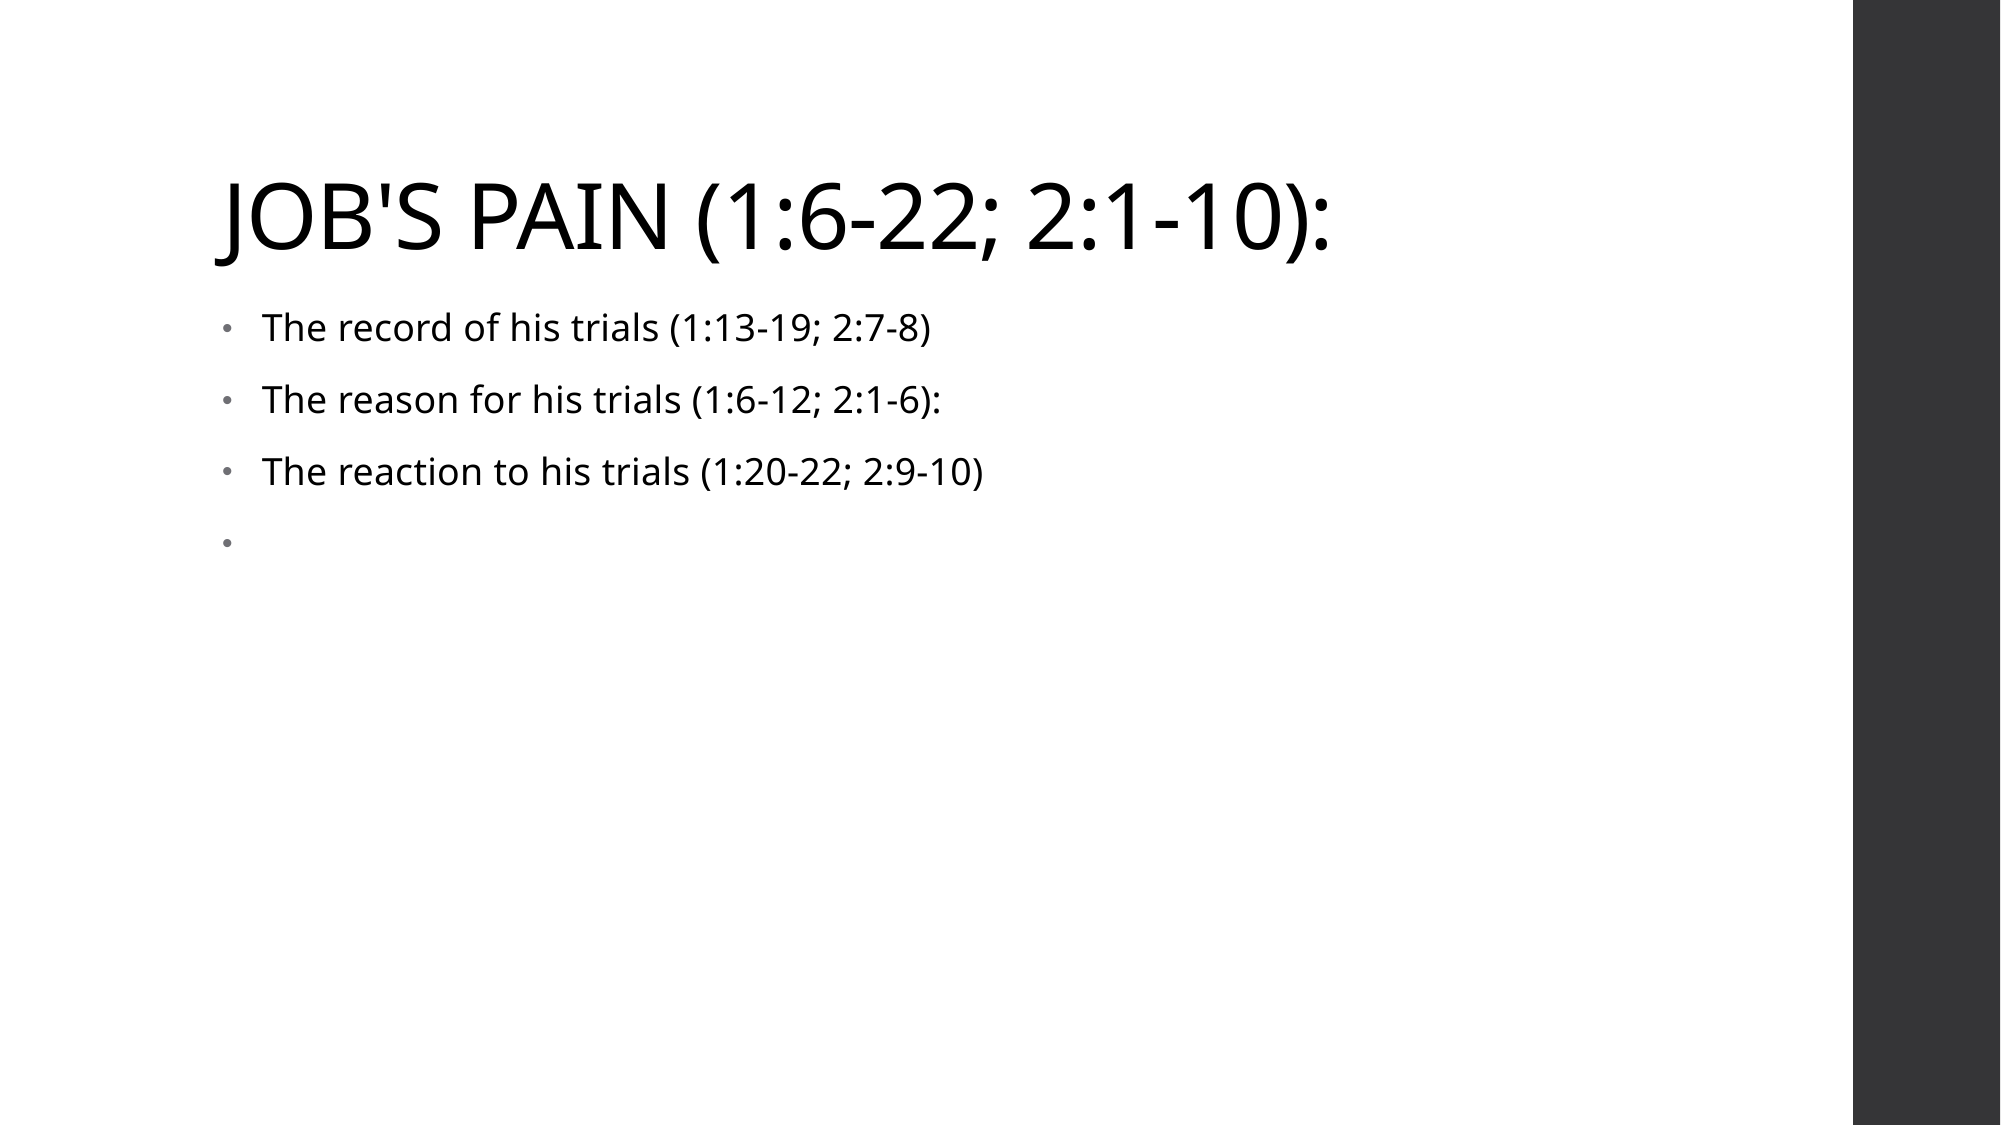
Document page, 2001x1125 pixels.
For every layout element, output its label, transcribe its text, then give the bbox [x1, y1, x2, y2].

title JOB'S PAIN (1:6-22; 2:1-10): [206, 60, 1797, 278]
list The record of his trials (1:13-19; 2:7-8) The reason for his trials (1:6-12; 2:1-6): The reaction to his trials (1:20-22; 2:9-10) [206, 299, 1617, 1014]
